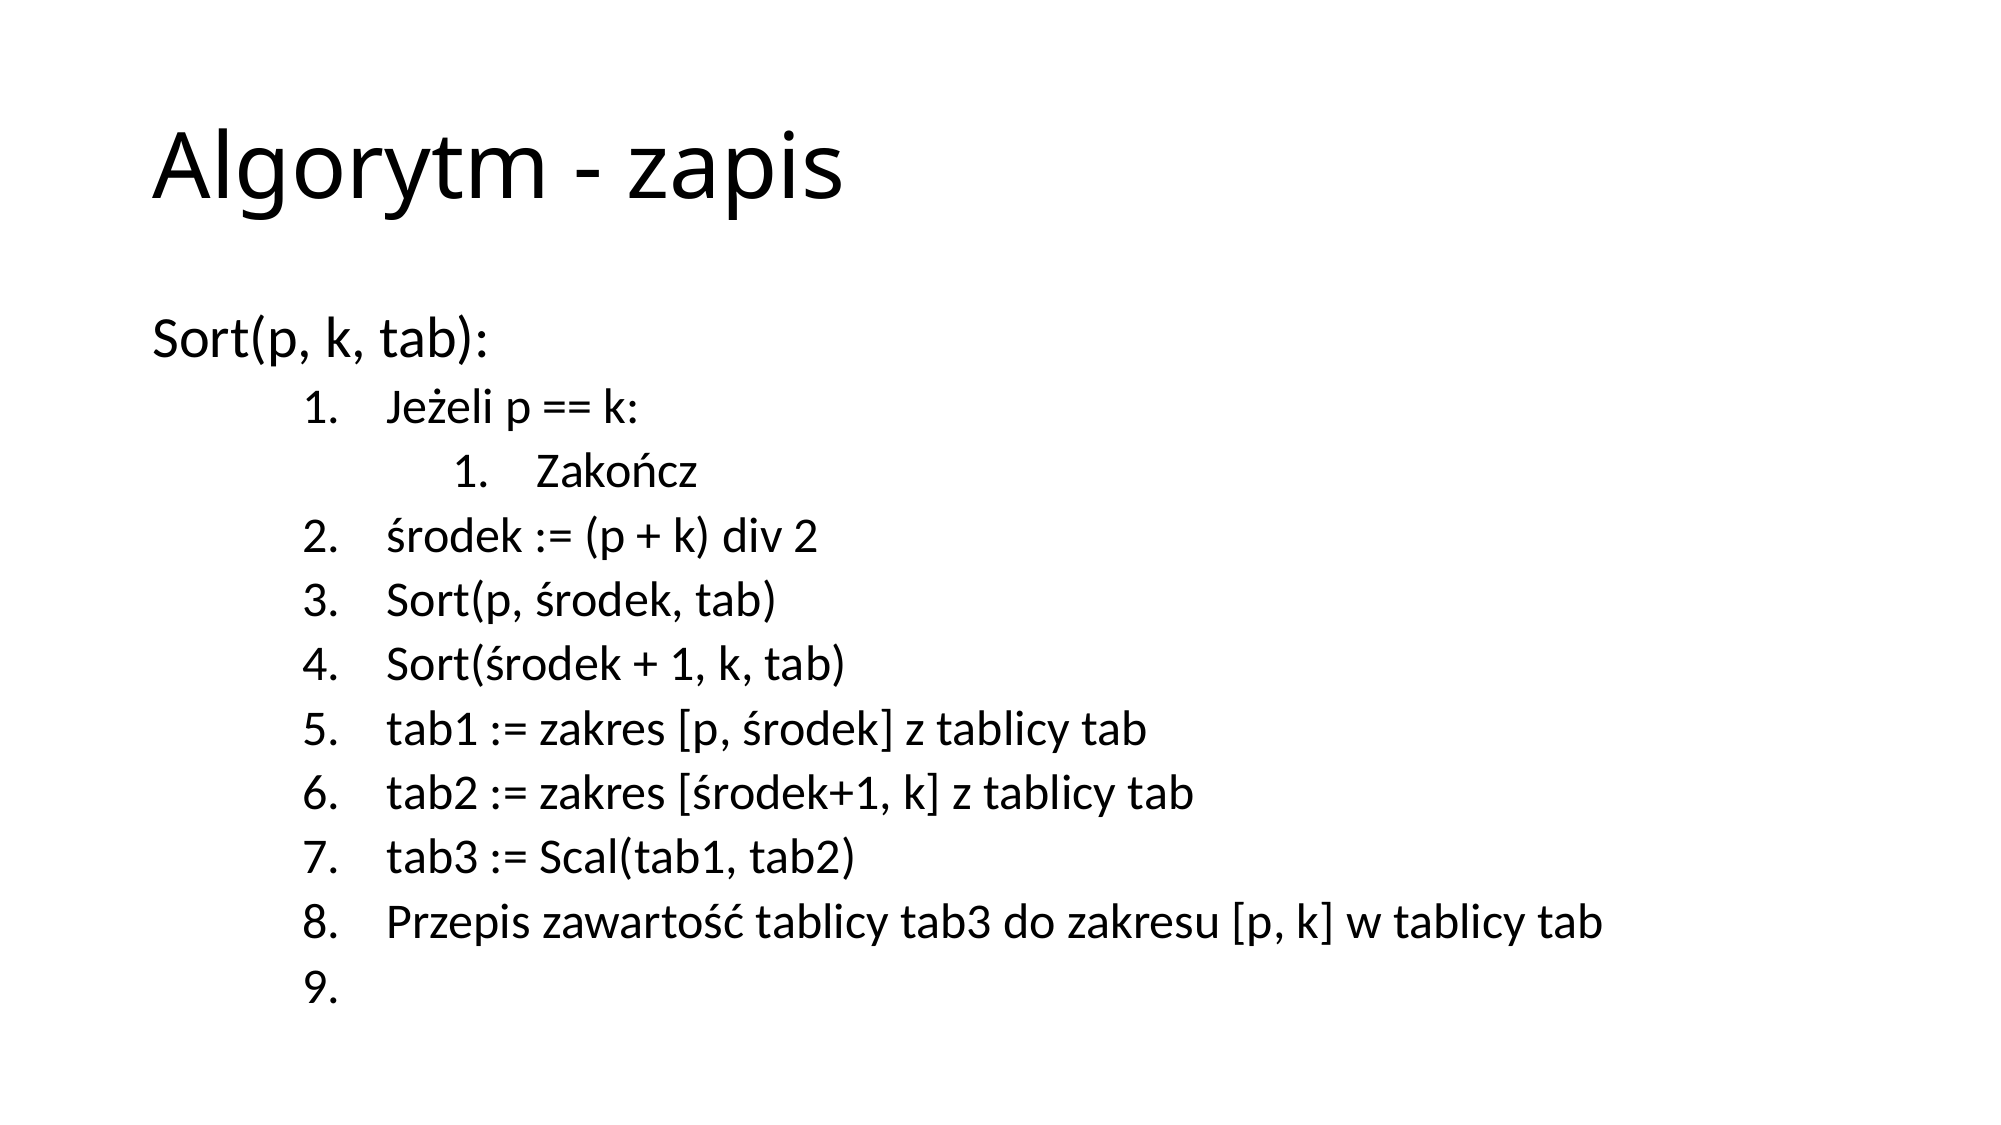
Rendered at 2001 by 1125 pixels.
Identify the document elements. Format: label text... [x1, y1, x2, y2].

title Algorytm - zapis [137, 59, 1863, 278]
list Sort(p, k, tab): Jeżeli p == k: Zakończ środek := (p + k) div 2 Sort(p, środek, tab) Sort(środek + 1, k, tab) tab1 := zakres [p, środek] z tablicy tab tab2 := zakres [środek+1, k] z tablicy tab tab3 := Scal(tab1, tab2) Przepis zawartość tablicy tab3 do zakresu [p, k] w tablicy tab [137, 299, 1863, 1014]
